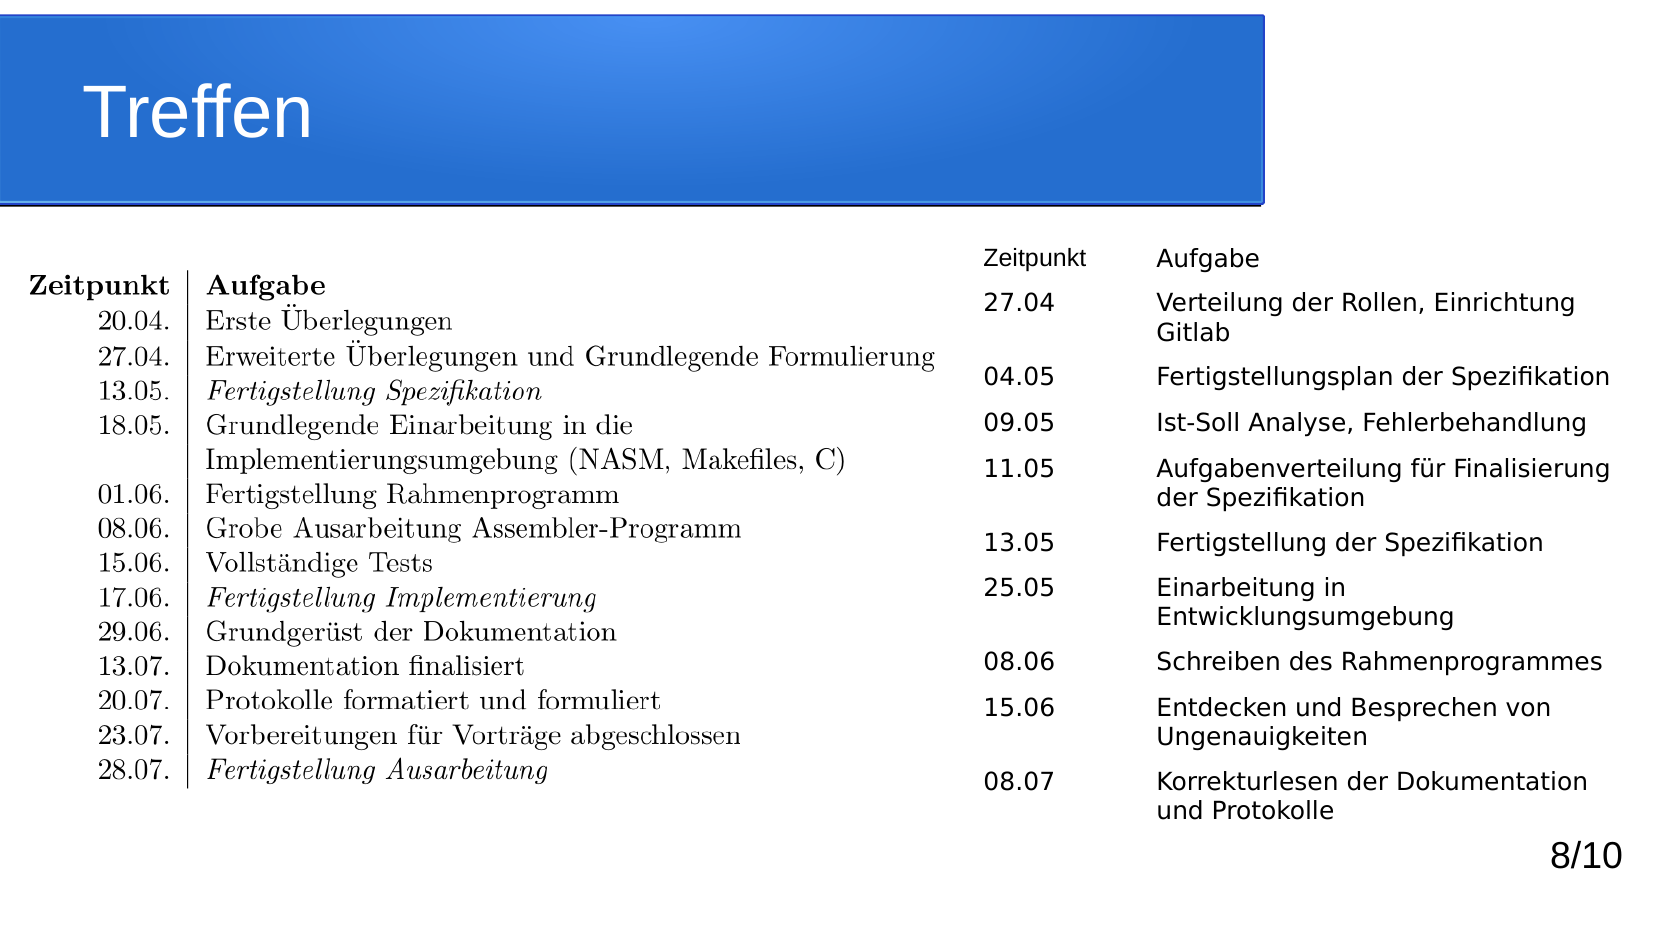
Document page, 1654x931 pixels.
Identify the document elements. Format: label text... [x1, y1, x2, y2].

table_cell Schreiben des Rahmenprogrammes [1143, 641, 1630, 685]
table_cell Verteilung der Rollen, Einrichtung Gitlab [1143, 282, 1630, 355]
table_cell Korrekturlesen der Dokumentation und Protokolle [1143, 760, 1630, 833]
table_cell Entdecken und Besprechen von Ungenauigkeiten [1143, 686, 1630, 759]
table_cell Ist-Soll Analyse, Fehlerbehandlung [1143, 401, 1630, 446]
picture [0, 260, 951, 811]
table_cell Fertigstellungsplan der Spezifikation [1143, 356, 1630, 400]
table_cell 27.04 [969, 282, 1142, 355]
table_cell 25.05 [969, 567, 1142, 640]
table_header Zeitpunkt [969, 237, 1142, 281]
table_cell 11.05 [969, 447, 1142, 520]
title Treffen [82, 35, 1235, 189]
table_cell Fertigstellung der Spezifikation [1143, 521, 1630, 566]
text_box 8/10 [1535, 826, 1654, 886]
table_cell 04.05 [969, 356, 1142, 400]
table_cell 09.05 [969, 401, 1142, 446]
table_cell 15.06 [969, 686, 1142, 759]
table_cell 08.07 [969, 760, 1142, 833]
table_cell 13.05 [969, 521, 1142, 566]
table_header Aufgabe [1143, 237, 1630, 281]
table_cell Einarbeitung in Entwicklungsumgebung [1143, 567, 1630, 640]
table_cell 08.06 [969, 641, 1142, 685]
table_cell Aufgabenverteilung für Finalisierung der Spezifikation [1143, 447, 1630, 520]
